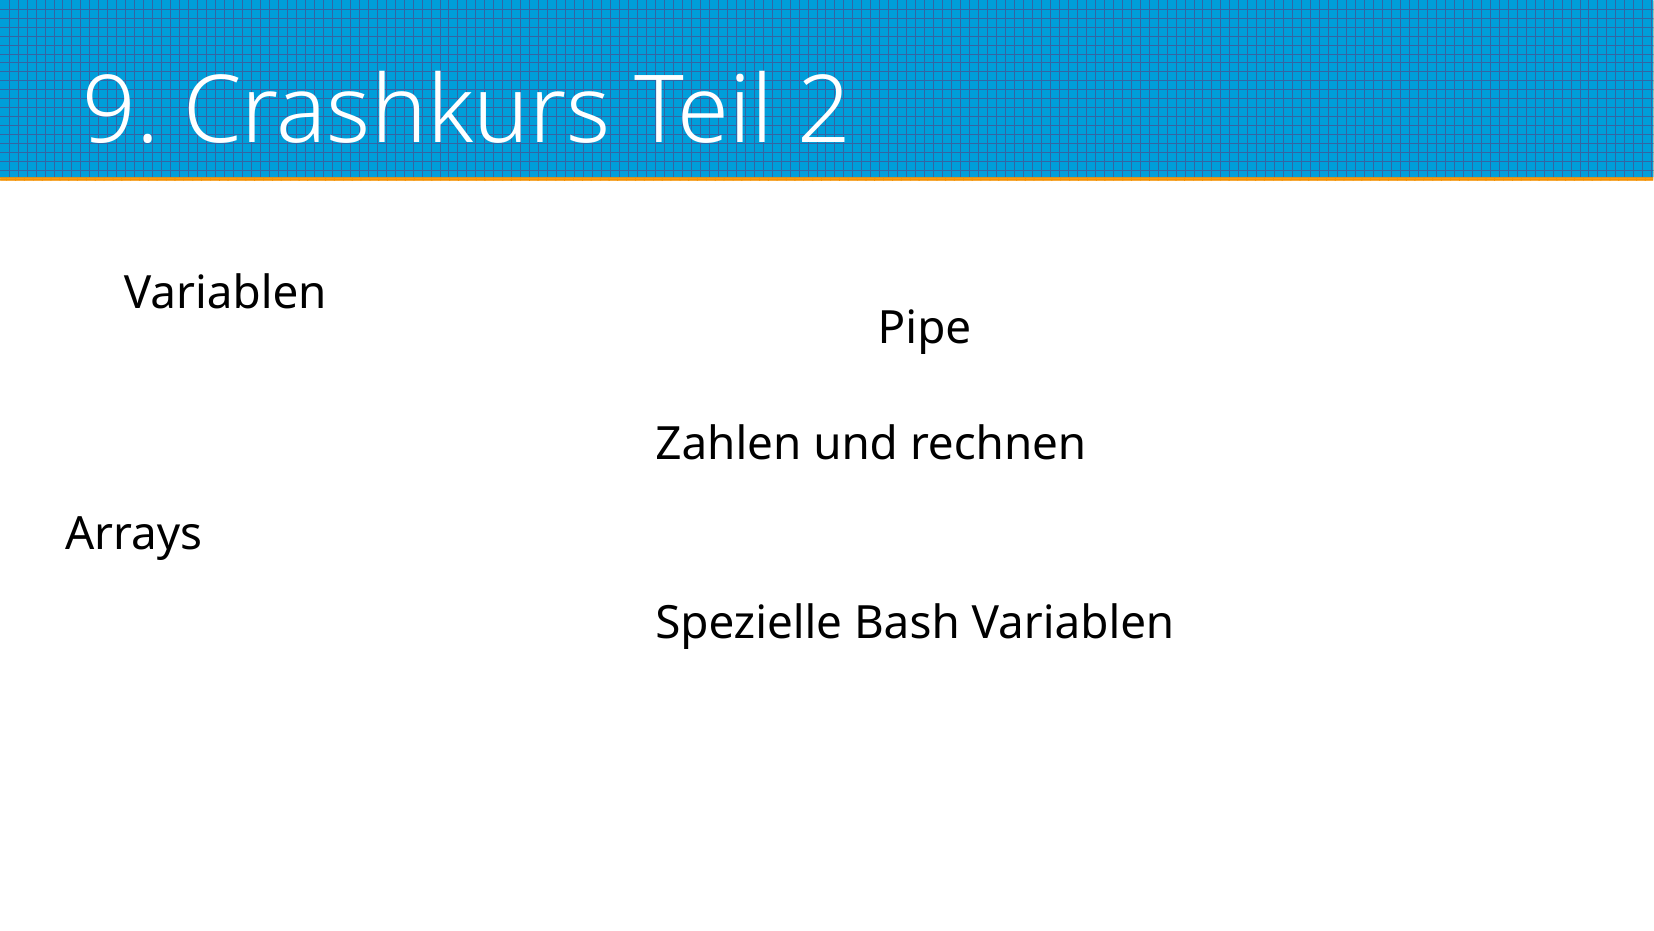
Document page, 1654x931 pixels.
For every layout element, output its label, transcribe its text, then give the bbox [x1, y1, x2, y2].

text_box Zahlen und rechnen [649, 413, 1373, 472]
text_box Pipe [871, 296, 1595, 355]
title 9. Crashkurs Teil 2 [82, 14, 1571, 171]
text_box Arrays [59, 503, 782, 562]
text_box Spezielle Bash Variablen [649, 591, 1373, 650]
text_box Variablen [118, 261, 841, 320]
